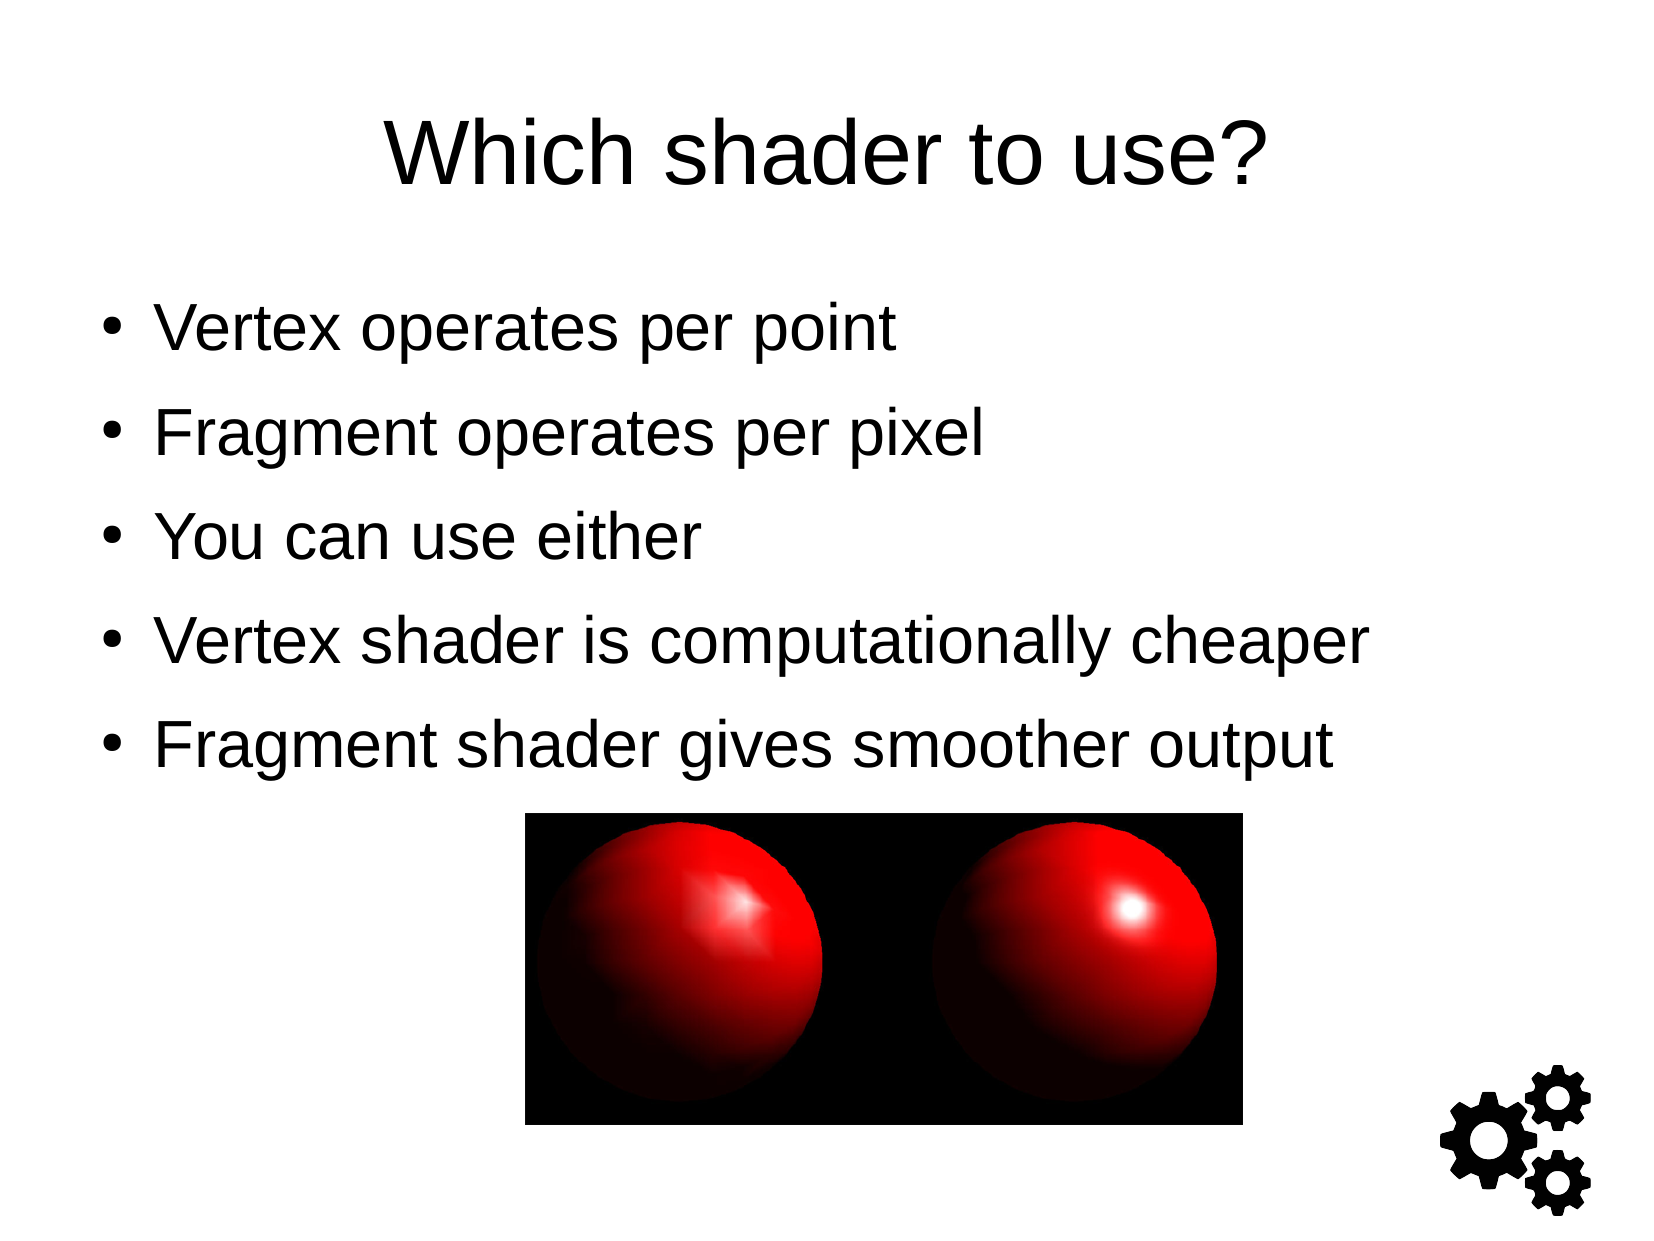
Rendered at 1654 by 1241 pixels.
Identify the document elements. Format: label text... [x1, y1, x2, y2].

list Vertex operates per point Fragment operates per pixel You can use either Vertex shader is computationally cheaper Fragment shader gives smoother output [82, 290, 1571, 1010]
title Which shader to use? [82, 49, 1571, 257]
picture [1440, 1065, 1591, 1216]
picture [525, 813, 1243, 1126]
